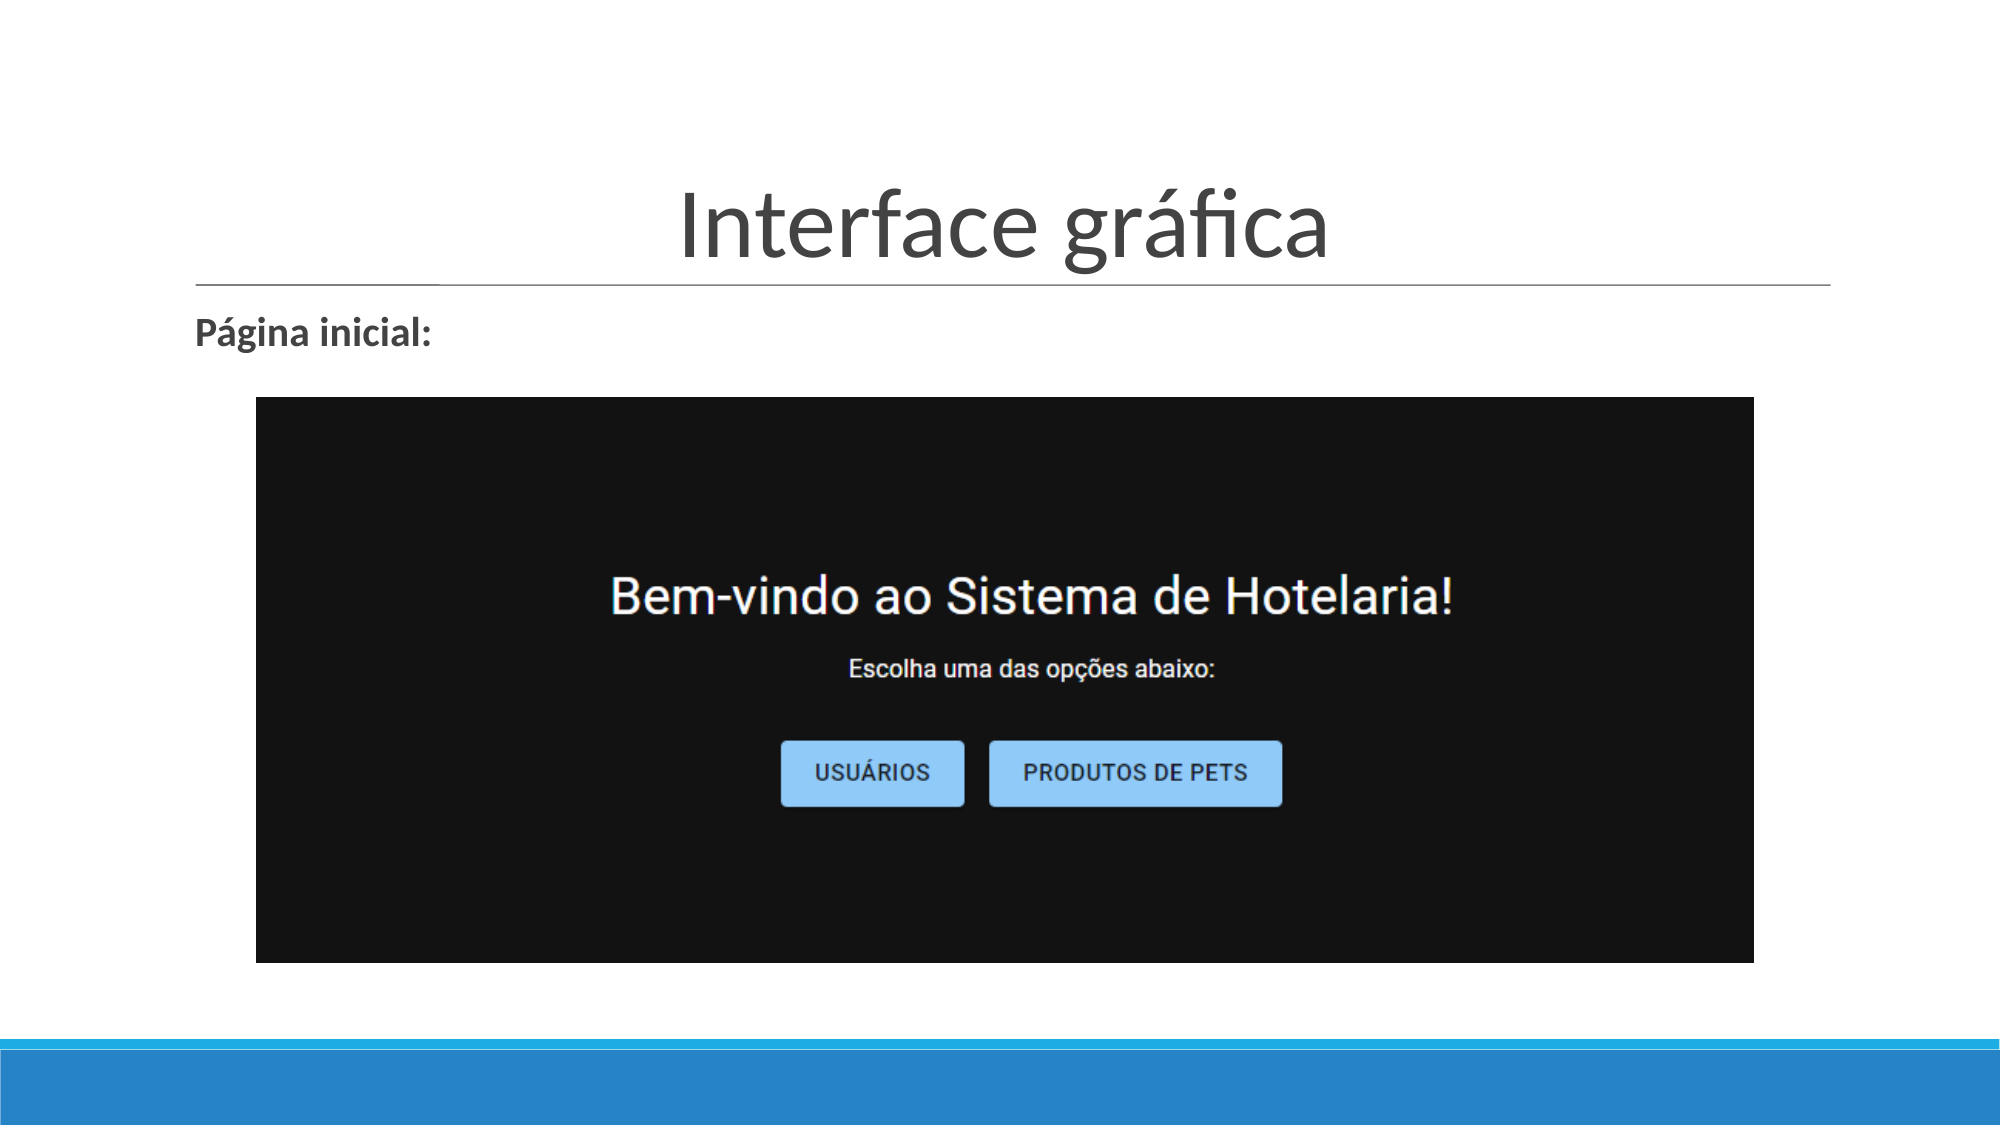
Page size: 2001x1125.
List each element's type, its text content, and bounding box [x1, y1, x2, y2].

list Página inicial: [180, 302, 1830, 963]
title Interface gráfica [180, 47, 1830, 285]
picture [256, 397, 1754, 963]
